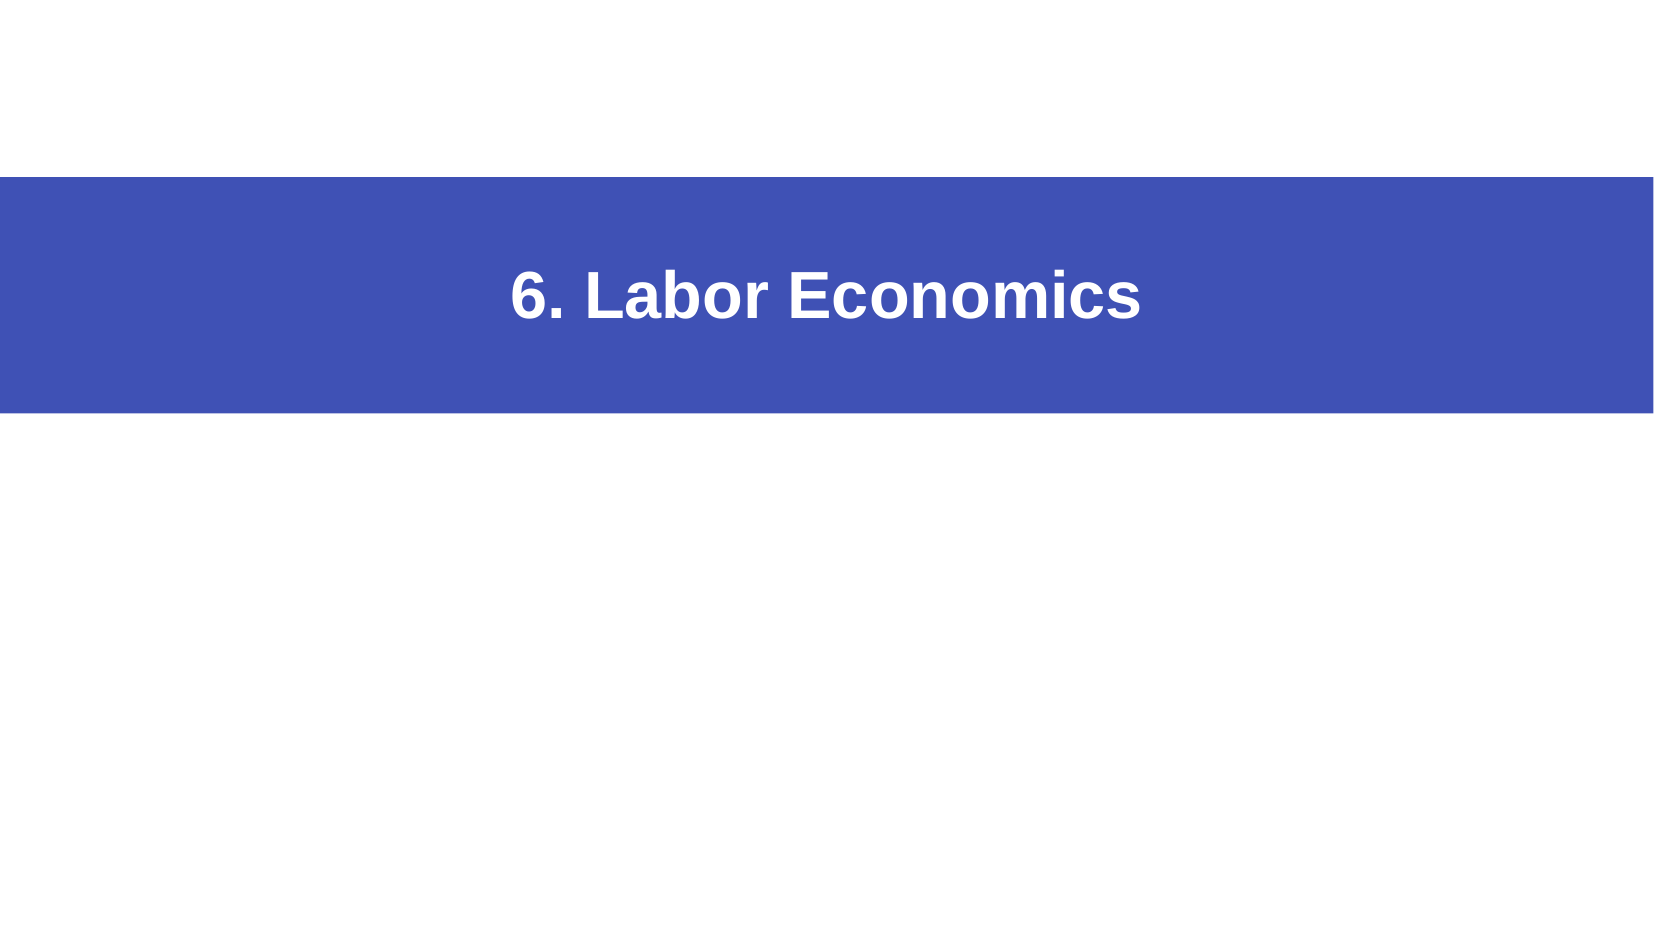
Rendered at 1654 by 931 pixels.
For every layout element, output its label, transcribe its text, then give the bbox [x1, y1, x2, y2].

title 6. Labor Economics [0, 177, 1654, 414]
